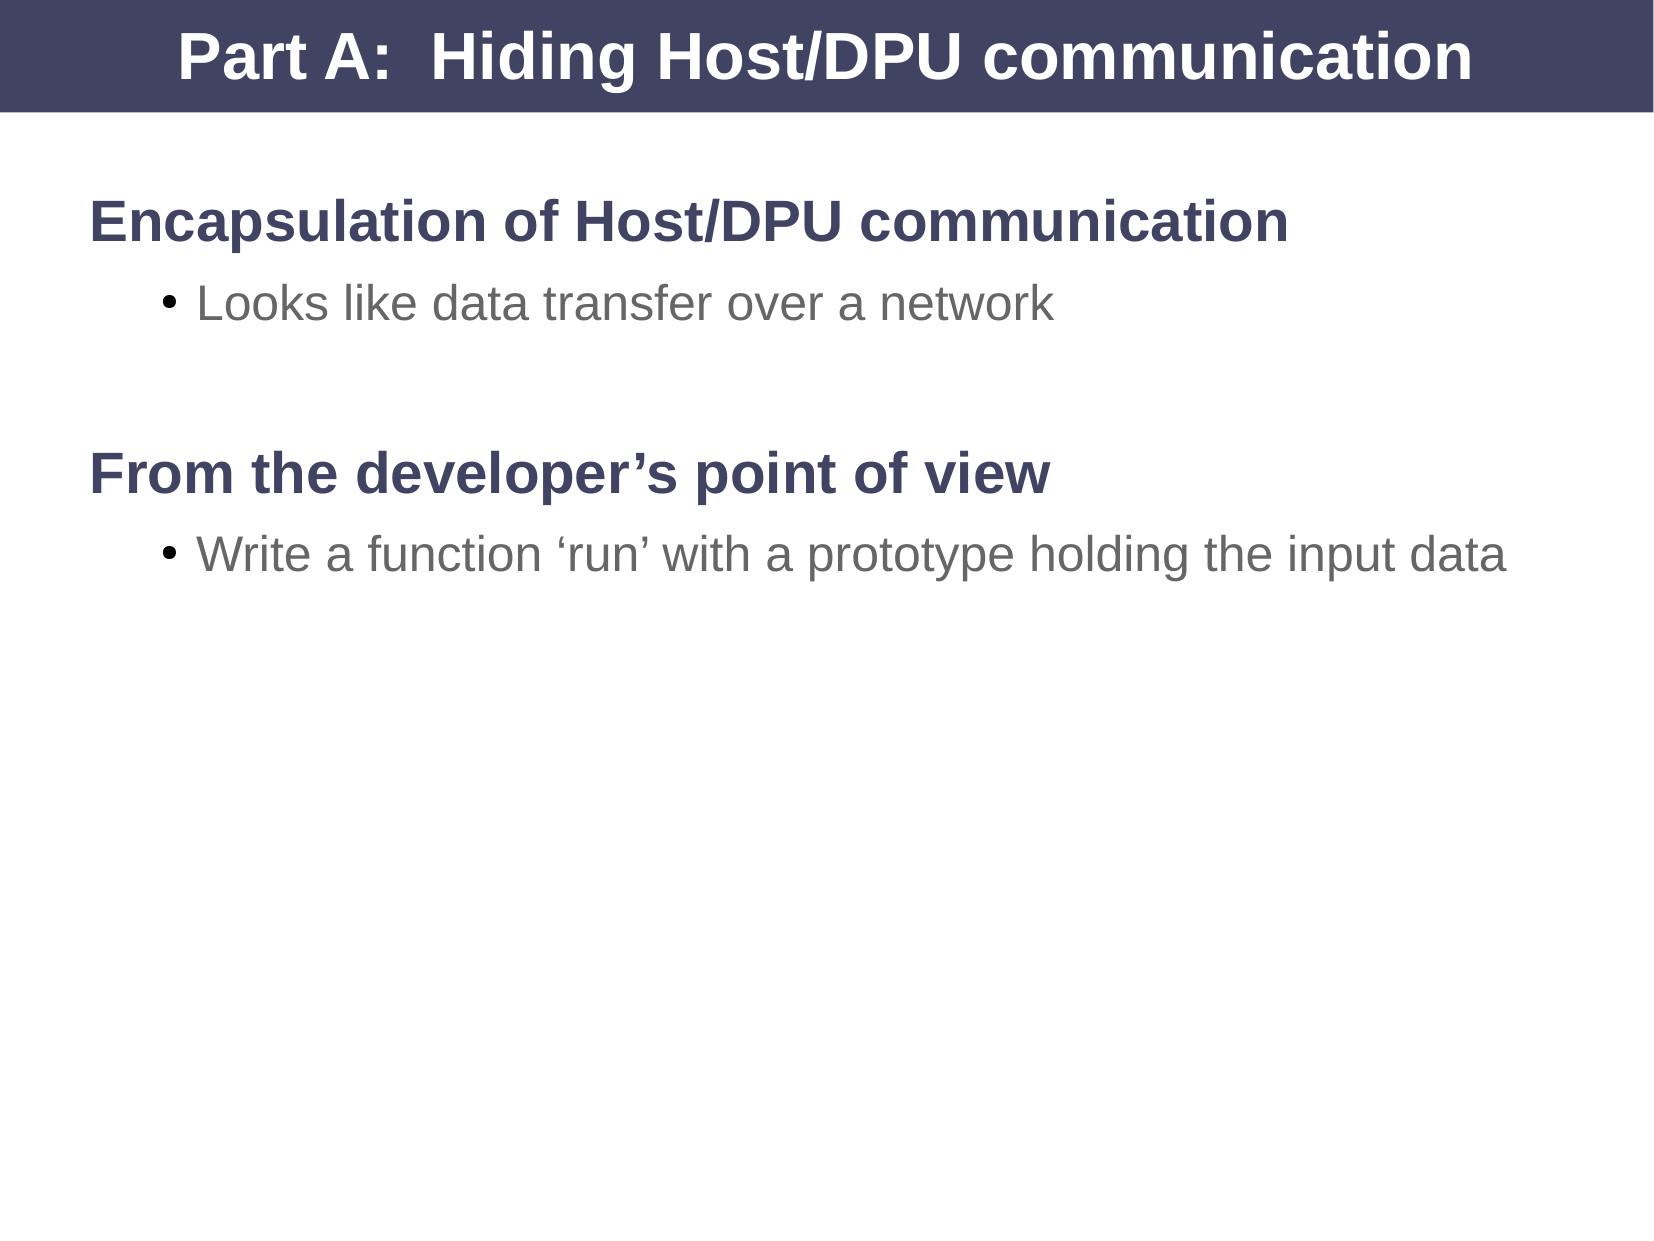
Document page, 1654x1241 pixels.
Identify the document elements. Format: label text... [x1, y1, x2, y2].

text_box Part A: Hiding Host/DPU communication [0, 0, 1654, 113]
text_box Encapsulation of Host/DPU communication Looks like data transfer over a network From the developer’s point of view Write a function ‘run’ with a prototype holding the input data [75, 181, 1619, 765]
